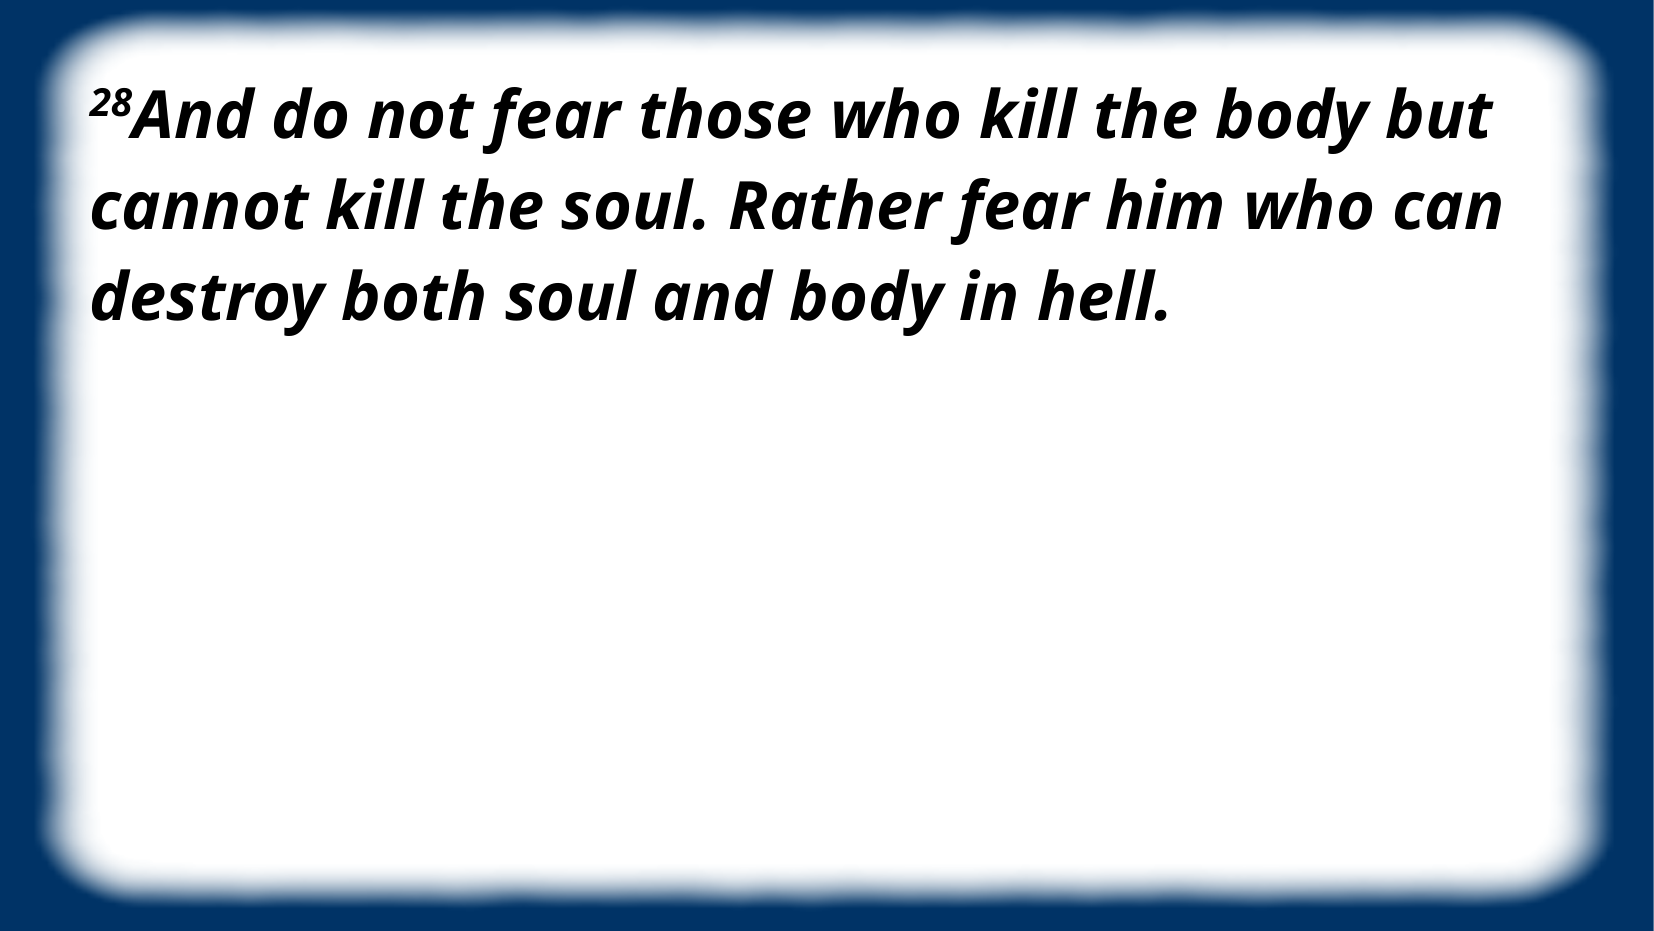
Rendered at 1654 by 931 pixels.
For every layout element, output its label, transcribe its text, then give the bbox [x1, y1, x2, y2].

text_box 28And do not fear those who kill the body but cannot kill the soul. Rather fear him who can destroy both soul and body in hell. [75, 60, 1546, 361]
picture [0, 0, 1654, 931]
